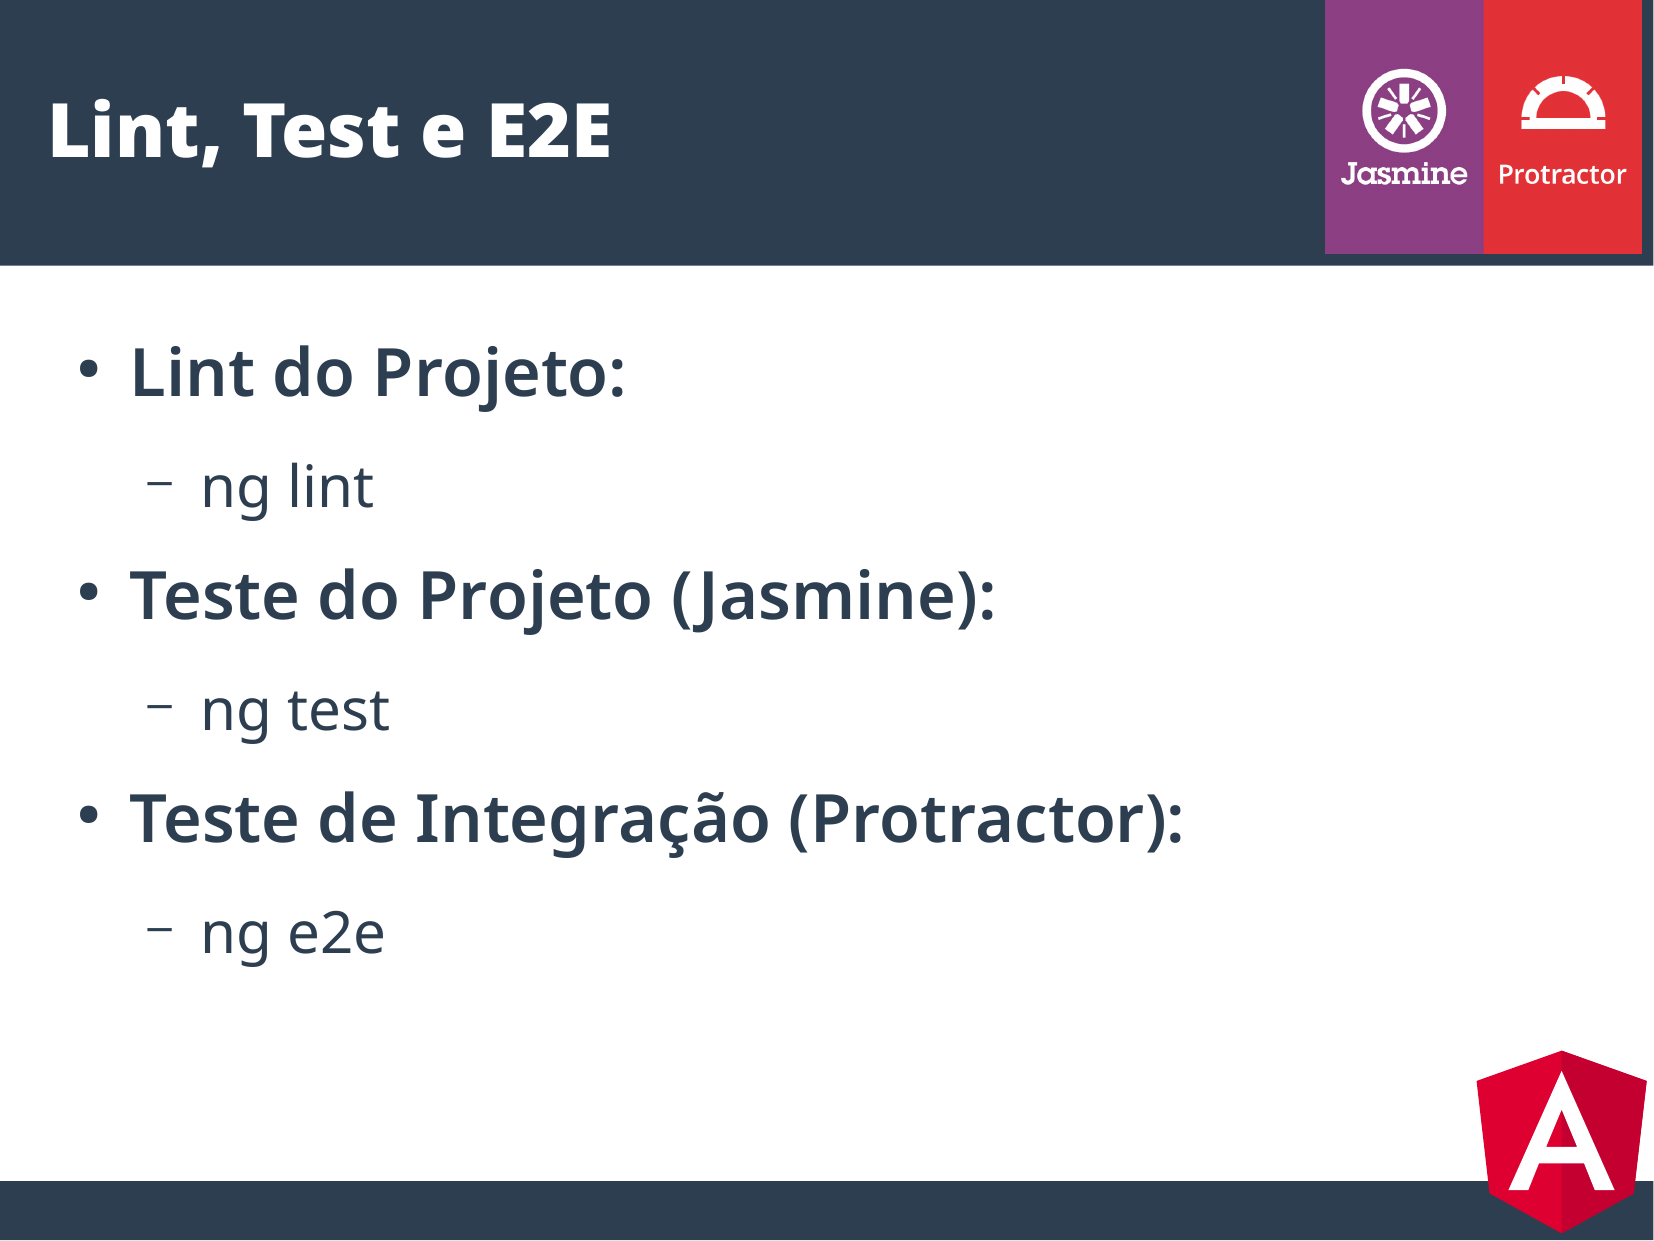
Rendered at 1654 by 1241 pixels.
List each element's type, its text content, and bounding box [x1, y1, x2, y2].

picture [1446, 1022, 1654, 1241]
picture [1325, 0, 1642, 254]
title Lint, Test e E2E [47, 49, 1325, 207]
list Lint do Projeto: ng lint Teste do Projeto (Jasmine): ng test Teste de Integração (Protractor): ng e2e [59, 324, 1595, 1075]
